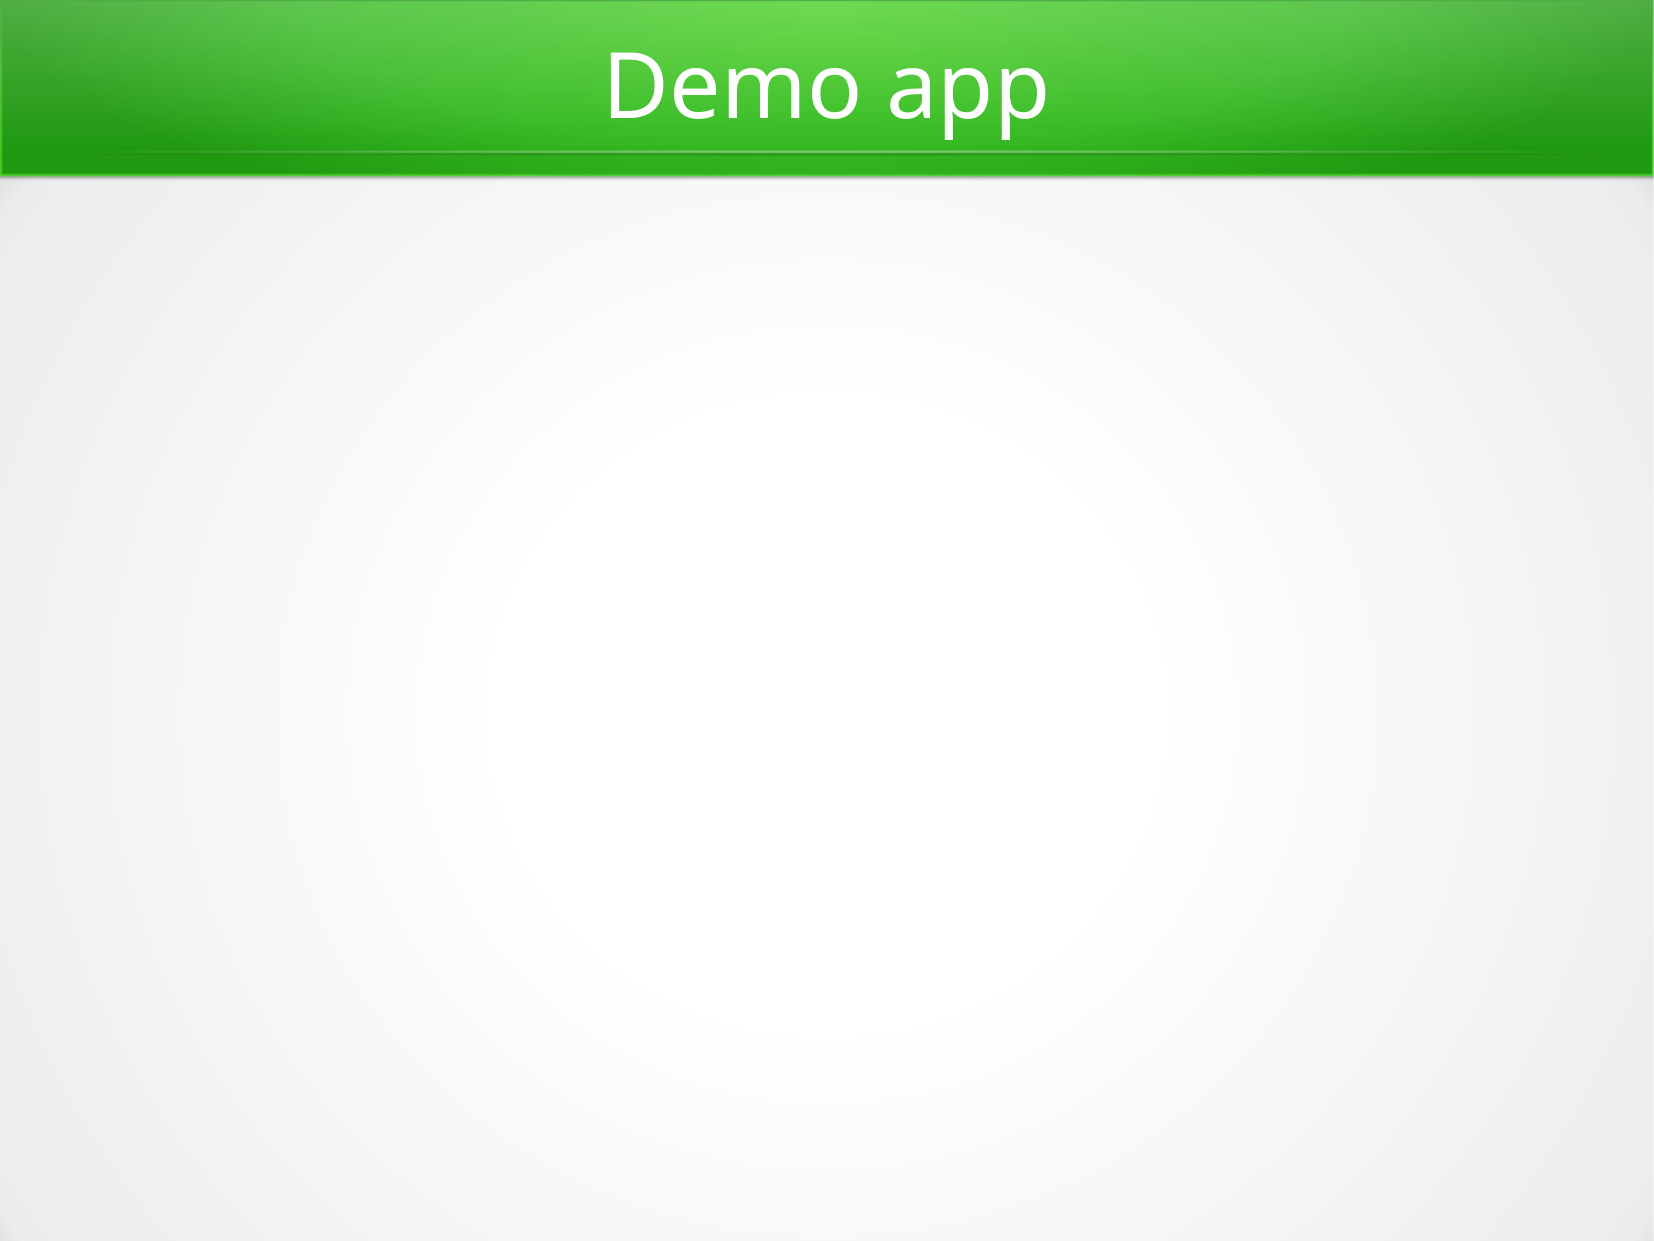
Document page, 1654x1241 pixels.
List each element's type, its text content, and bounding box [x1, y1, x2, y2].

title Demo app [82, 11, 1571, 154]
picture [0, 0, 1654, 1241]
